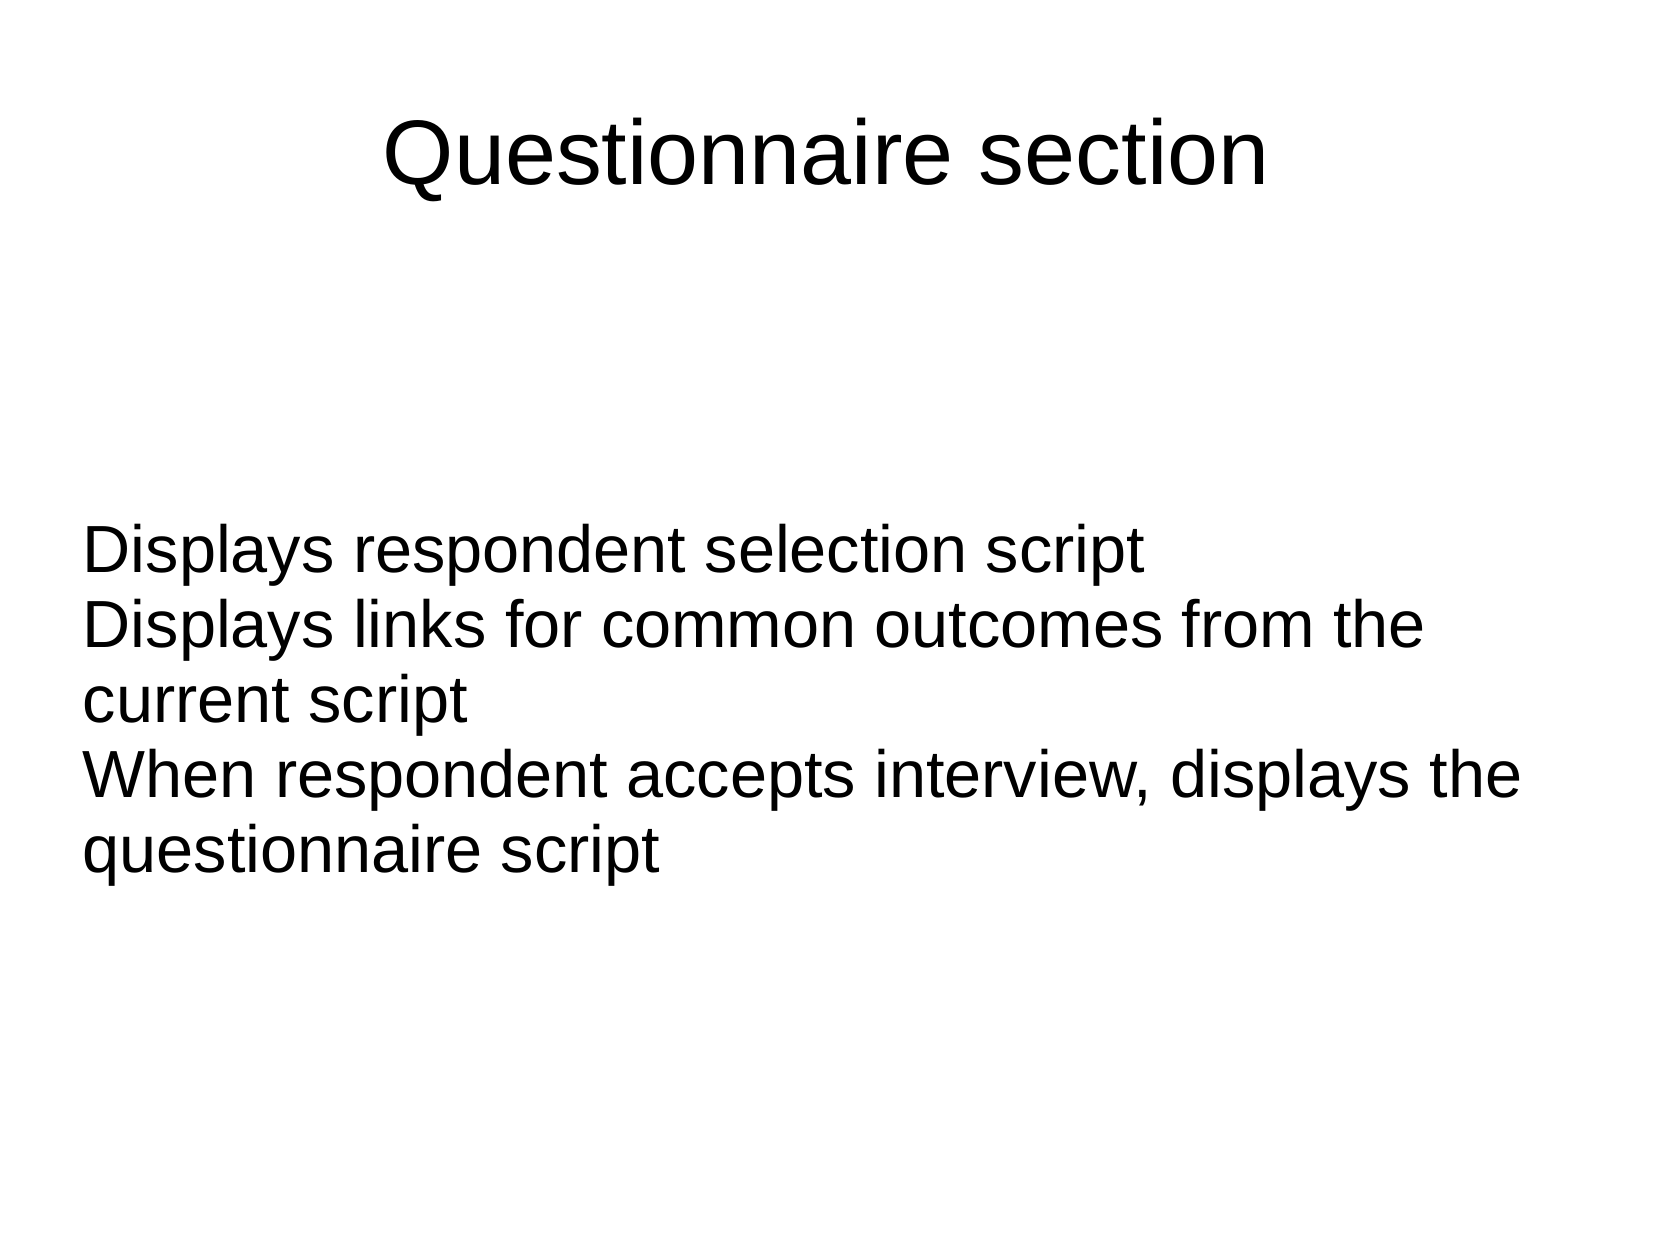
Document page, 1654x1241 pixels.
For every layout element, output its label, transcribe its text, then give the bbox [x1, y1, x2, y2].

title Questionnaire section [82, 49, 1571, 257]
subtitle Displays respondent selection script Displays links for common outcomes from the current script When respondent accepts interview, displays the questionnaire script [82, 297, 1571, 1102]
